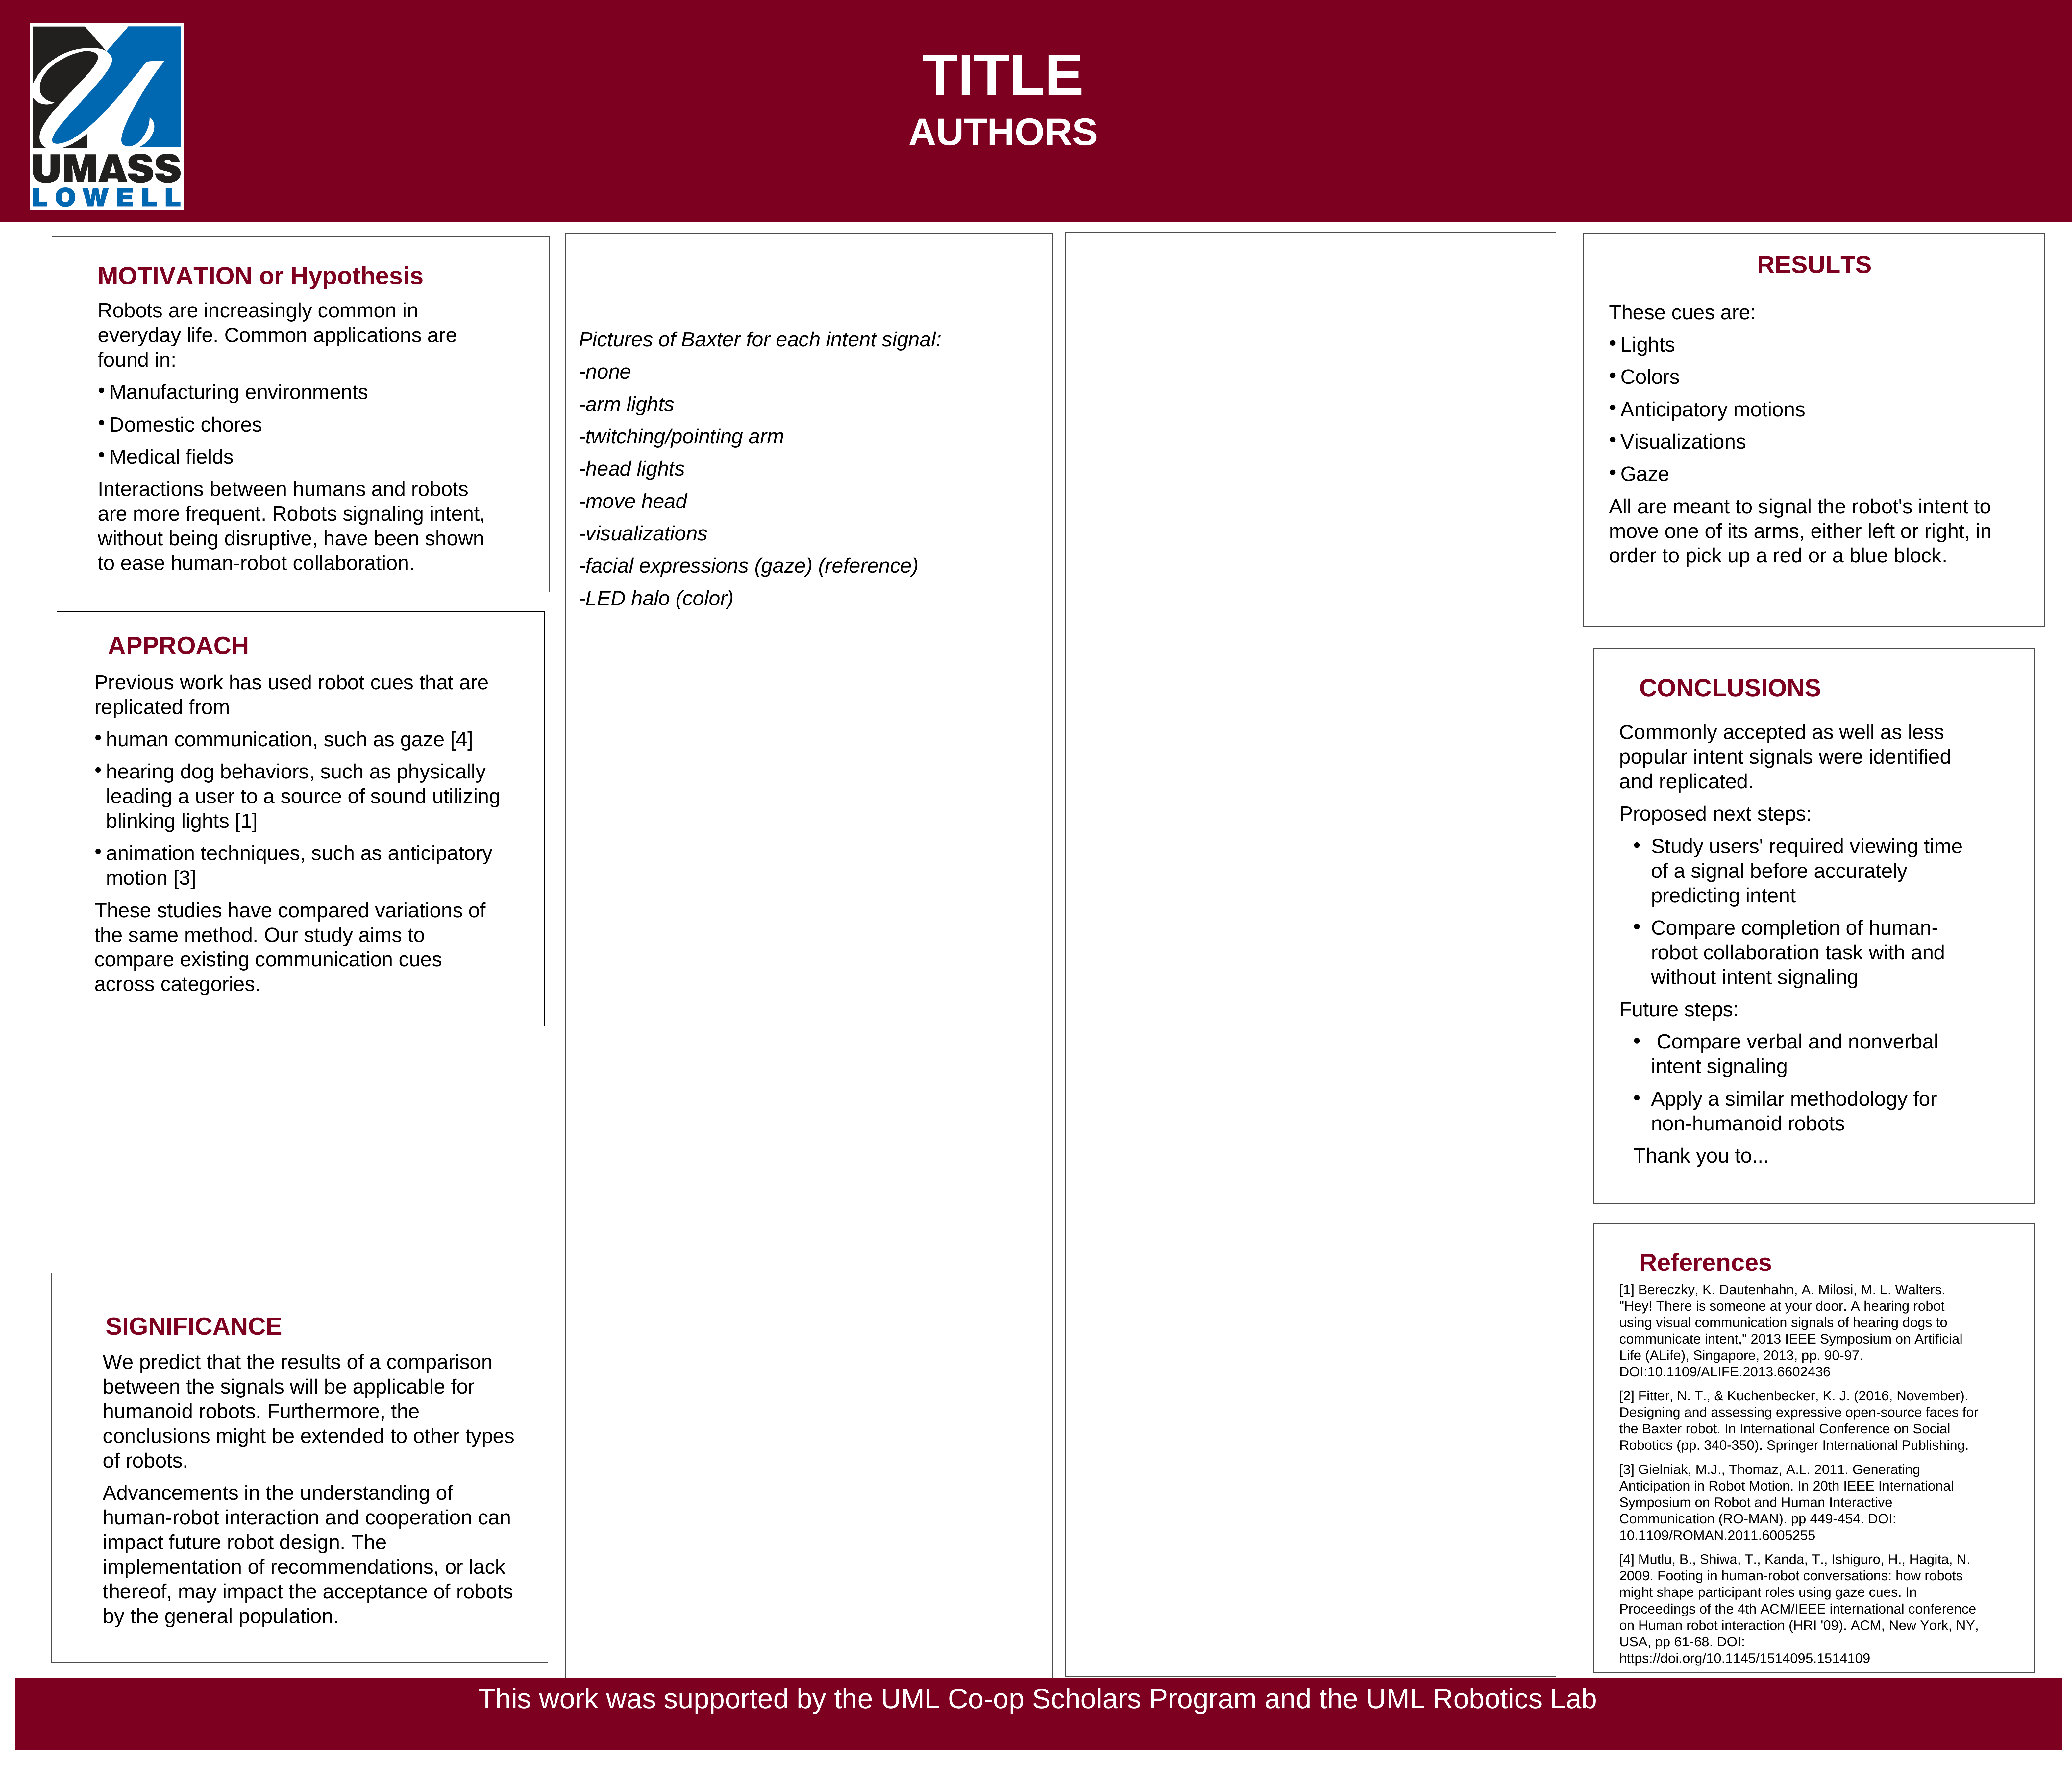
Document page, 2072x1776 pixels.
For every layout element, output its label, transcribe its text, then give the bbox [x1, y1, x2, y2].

text_box APPROACH [545, 627, 553, 662]
text_box MOTIVATION or Hypothesis Robots are increasingly common in everyday life. Common applications are found in: Manufacturing environments Domestic chores Medical fields Interactions between humans and robots are more frequent. Robots signaling intent, without being disruptive, have been shown to ease human-robot collaboration. [52, 236, 550, 592]
text_box Commonly accepted as well as less popular intent signals were identified and replicated. Proposed next steps: Study users' required viewing time of a signal before accurately predicting intent Compare completion of human-robot collaboration task with and without intent signaling Future steps: Compare verbal and nonverbal intent signaling Apply a similar methodology for non-humanoid robots Thank you to... [1614, 716, 1986, 1170]
text_box SIGNIFICANCE [100, 1307, 295, 1343]
text_box References [1593, 1223, 2035, 1673]
text_box CONCLUSIONS [1593, 649, 2035, 1204]
text_box Previous work has used robot cues that are replicated from human communication, such as gaze [4] hearing dog behaviors, such as physically leading a user to a source of sound utilizing blinking lights [1] animation techniques, such as anticipatory motion [3] These studies have compared variations of the same method. Our study aims to compare existing communication cues across categories. [89, 666, 508, 1026]
text_box These cues are: Lights Colors Anticipatory motions Visualizations Gaze All are meant to signal the robot's intent to move one of its arms, either left or right, in order to pick up a red or a blue block. [1603, 296, 2037, 602]
text_box Pictures of Baxter for each intent signal: -none -arm lights -twitching/pointing arm -head lights -move head -visualizations -facial expressions (gaze) (reference) -LED halo (color) [573, 323, 1043, 645]
text_box TITLE AUTHORS [271, 34, 1736, 192]
text_box We predict that the results of a comparison between the signals will be applicable for humanoid robots. Furthermore, the conclusions might be extended to other types of robots. Advancements in the understanding of human-robot interaction and cooperation can impact future robot design. The implementation of recommendations, or lack thereof, may impact the acceptance of robots by the general population. [97, 1345, 523, 1663]
text_box RESULTS [1752, 246, 1877, 281]
text_box APPROACH [104, 627, 544, 662]
text_box This work was supported by the UML Co-op Scholars Program and the UML Robotics Lab [15, 1678, 2062, 1750]
text_box [1] Bereczky, K. Dautenhahn, A. Milosi, M. L. Walters. "Hey! There is someone at your door. A hearing robot using visual communication signals of hearing dogs to communicate intent," 2013 IEEE Symposium on Artificial Life (ALife), Singapore, 2013, pp. 90-97. DOI:10.1109/ALIFE.2013.6602436 [2] Fitter, N. T., & Kuchenbecker, K. J. (2016, November). Designing and assessing expressive open-source faces for the Baxter robot. In International Conference on Social Robotics (pp. 340-350). Springer International Publishing. [3] Gielniak, M.J., Thomaz, A.L. 2011. Generating Anticipation in Robot Motion. In 20th IEEE International Symposium on Robot and Human Interactive Communication (RO-MAN). pp 449-454. DOI: 10.1109/ROMAN.2011.6005255 [4] Mutlu, B., Shiwa, T., Kanda, T., Ishiguro, H., Hagita, N. 2009. Footing in human-robot conversations: how robots might shape participant roles using gaze cues. In Proceedings of the 4th ACM/IEEE international conference on Human robot interaction (HRI '09). ACM, New York, NY, USA, pp 61-68. DOI: https://doi.org/10.1145/1514095.1514109 [1614, 1278, 1986, 1693]
text_box [0, 0, 2072, 222]
picture [30, 23, 184, 210]
